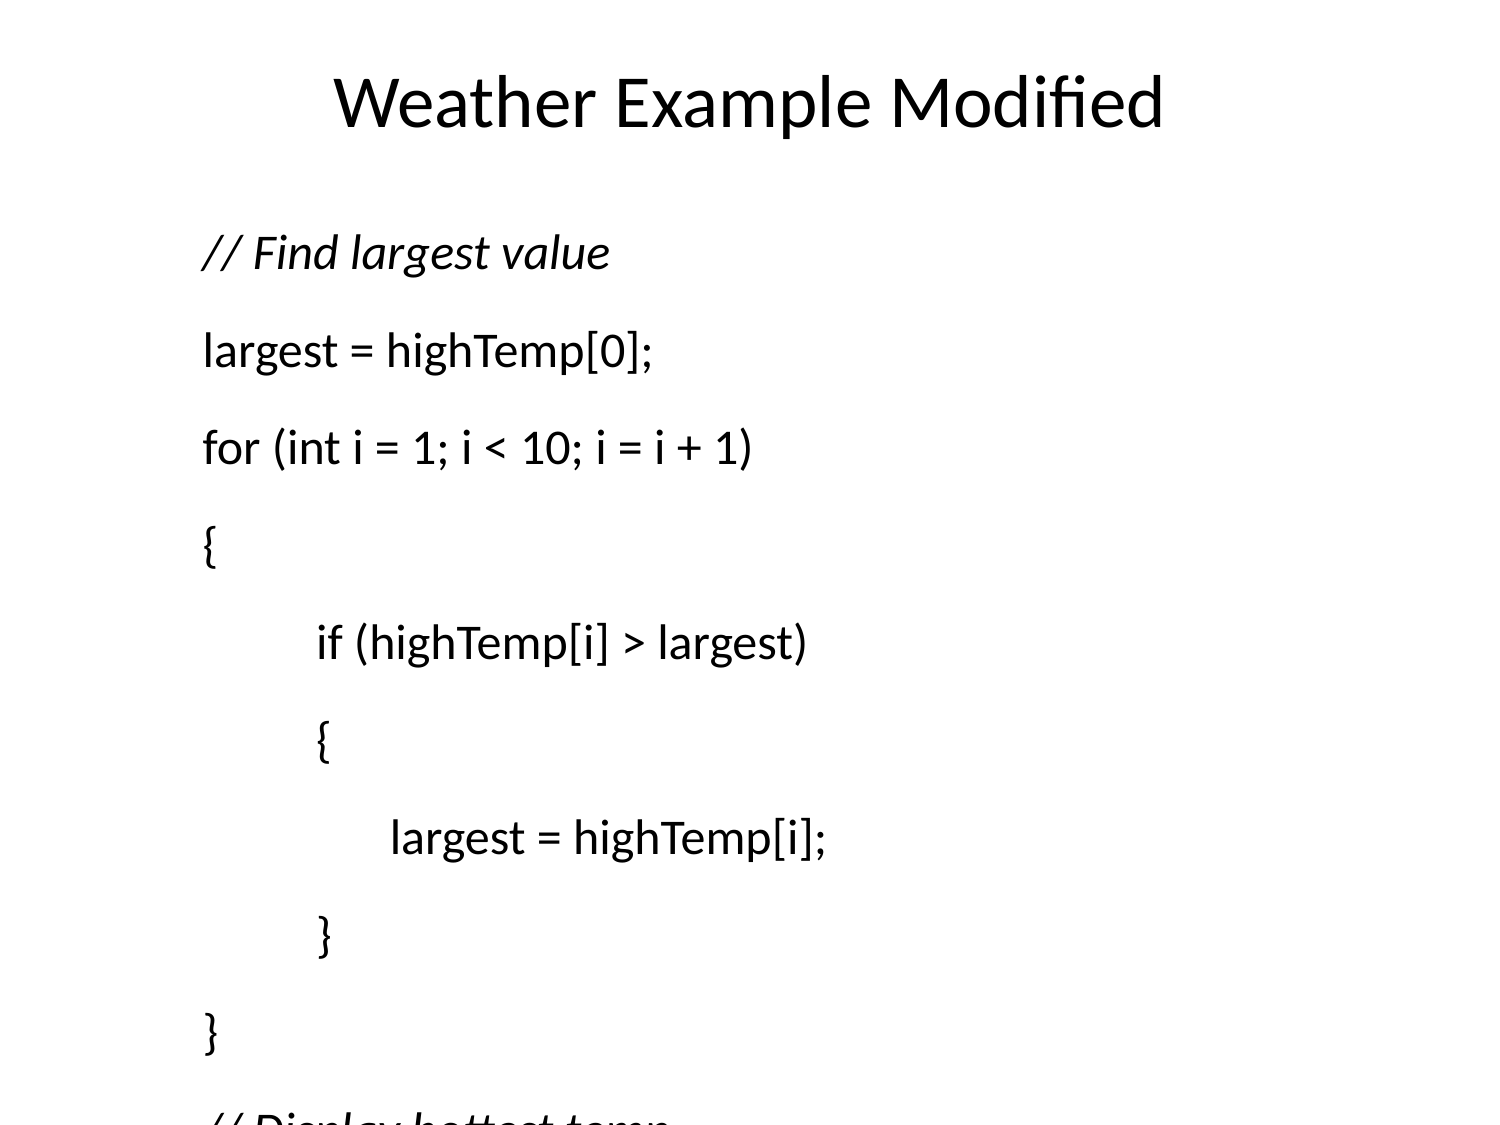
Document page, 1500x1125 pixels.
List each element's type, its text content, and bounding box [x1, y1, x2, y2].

list // Find largest value largest = highTemp[0]; for (int i = 1; i < 10; i = i + 1) { if (highTemp[i] > largest) { largest = highTemp[i]; } } // Display hottest temp cout << "Temperature of the hottest day: " << largest << endl; [75, 212, 1425, 1113]
title Weather Example Modified [75, 45, 1425, 212]
